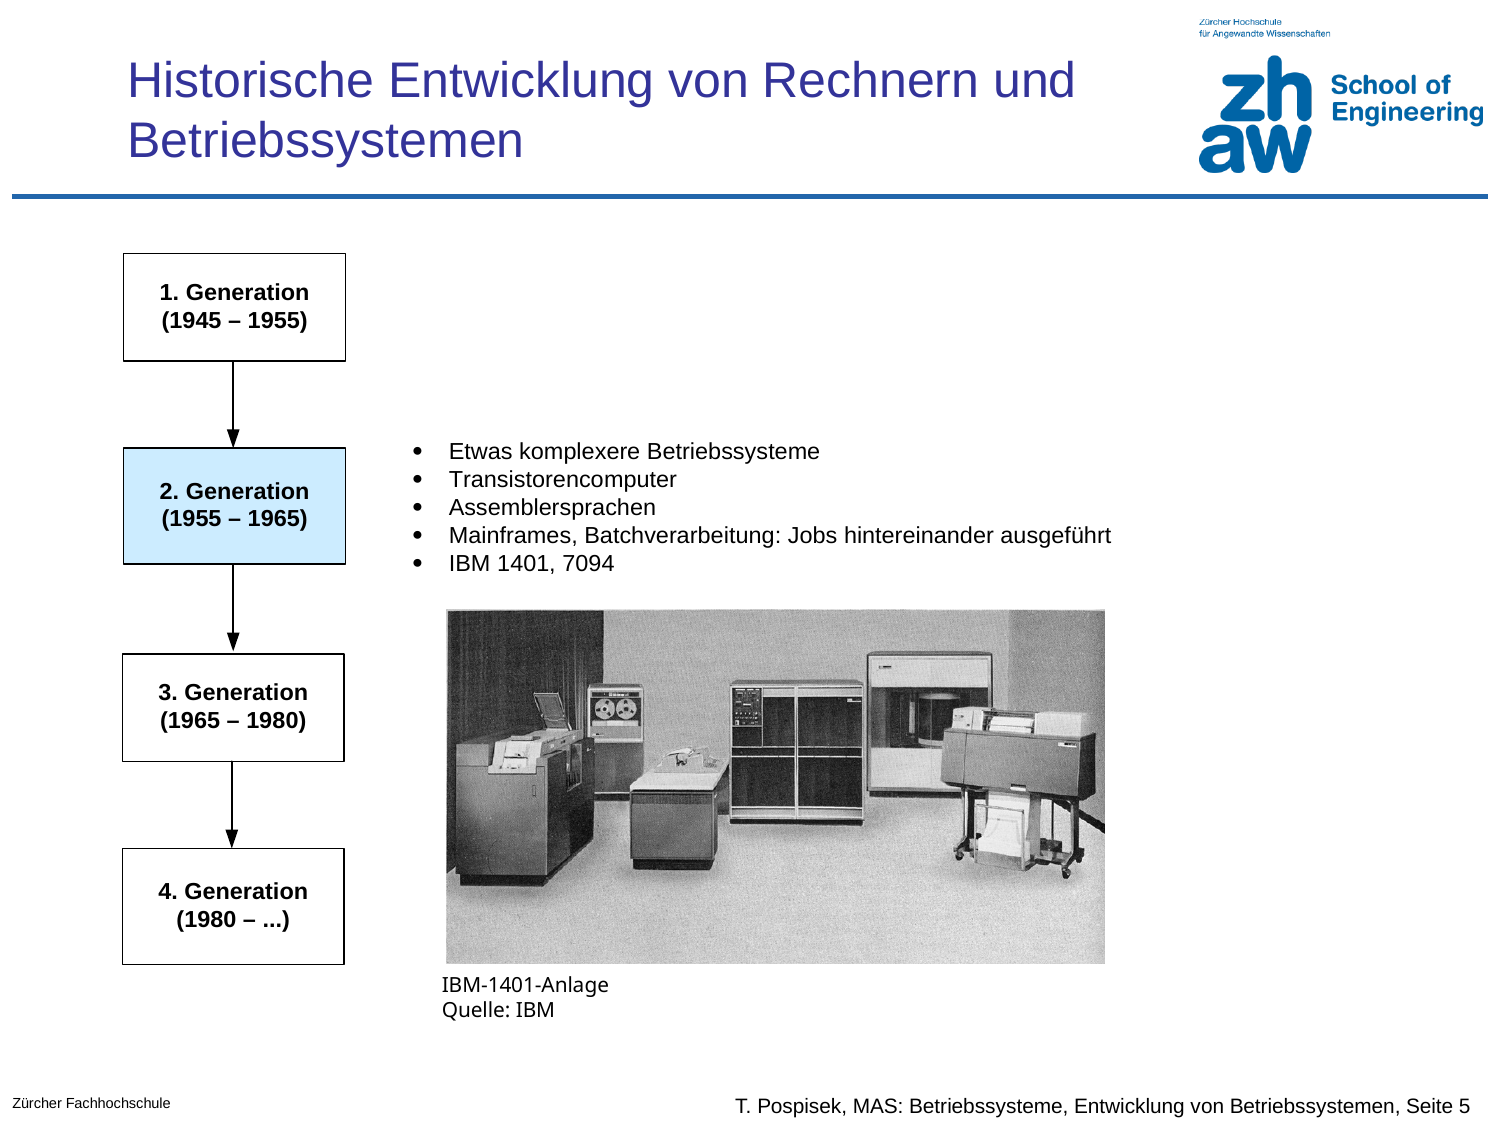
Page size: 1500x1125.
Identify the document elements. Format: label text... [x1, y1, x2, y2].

title Historische Entwicklung von Rechnern und Betriebssystemen [112, 50, 1391, 175]
text_box IBM-1401-Anlage Quelle: IBM [427, 990, 625, 1029]
picture [118, 249, 1186, 990]
picture [1199, 19, 1483, 173]
